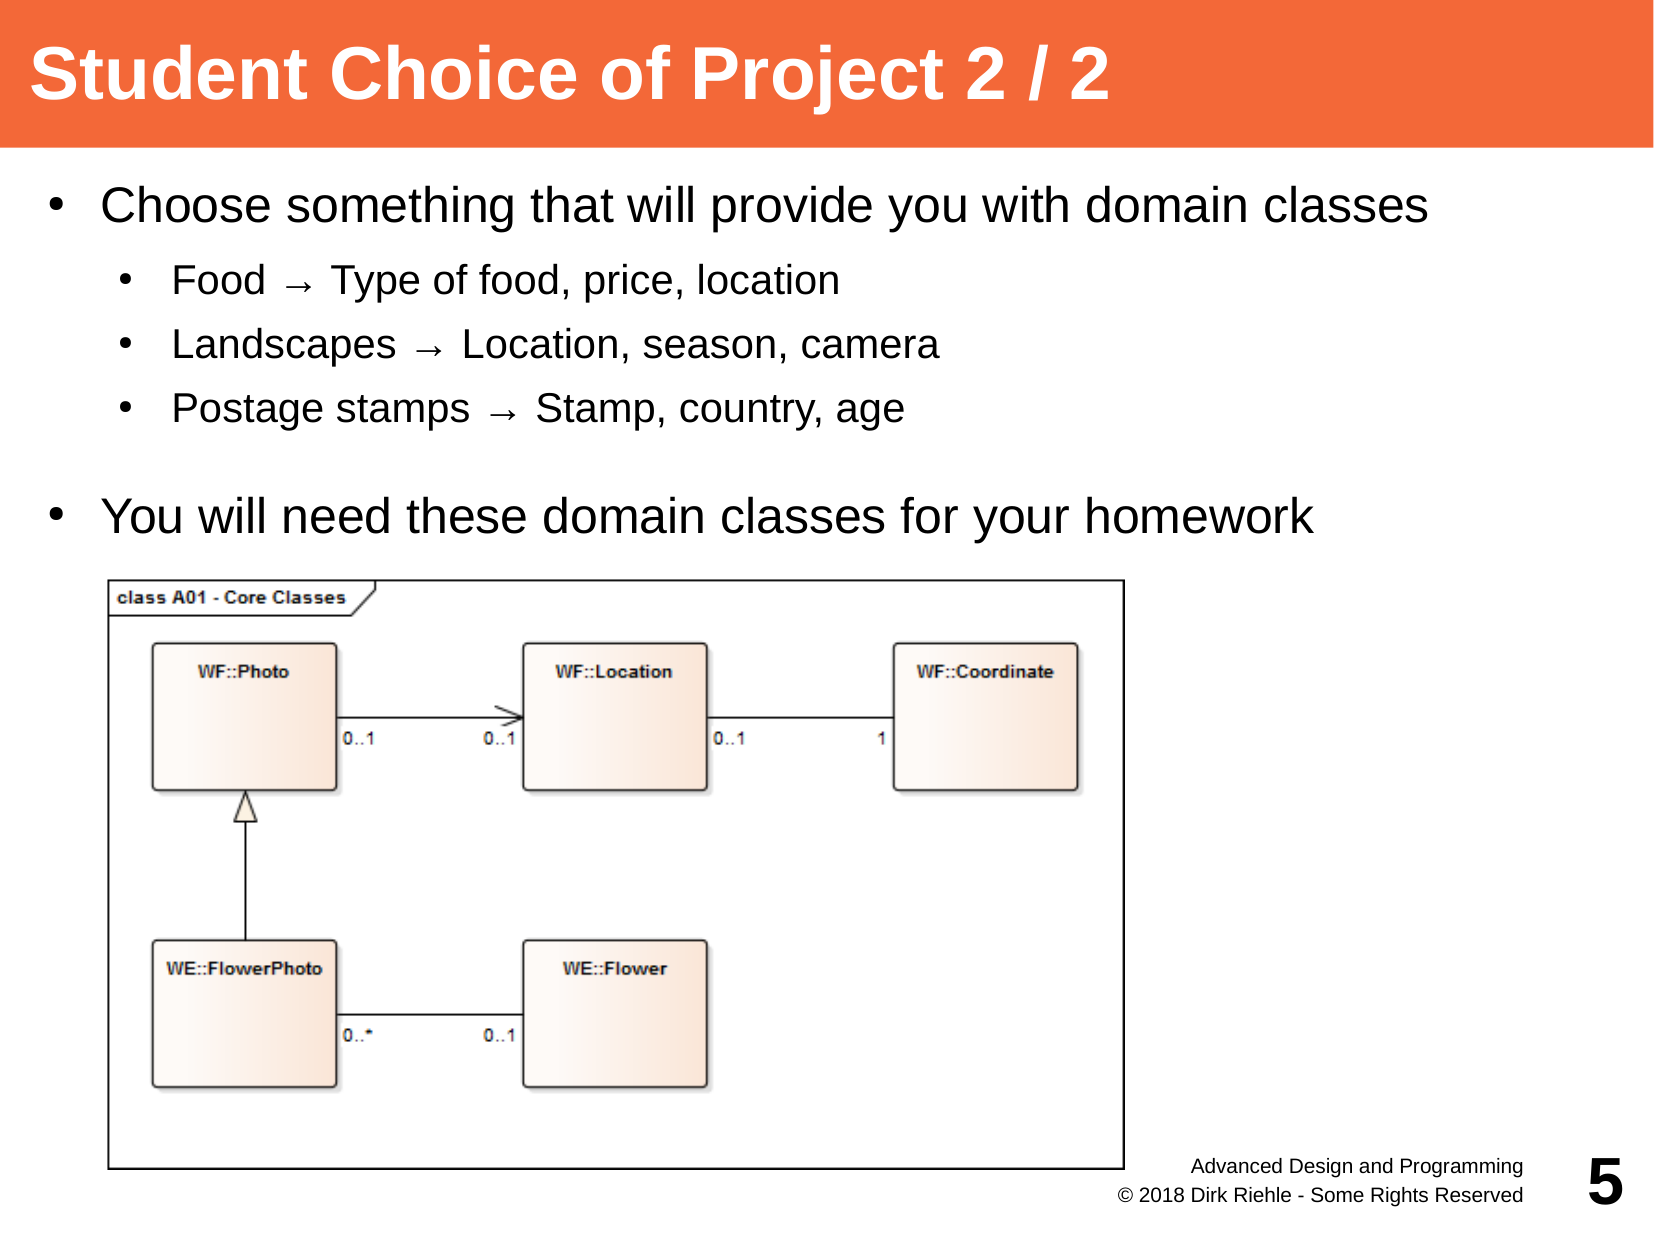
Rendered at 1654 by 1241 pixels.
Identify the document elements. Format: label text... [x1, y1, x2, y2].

list Choose something that will provide you with domain classes Food → Type of food, price, location Landscapes → Location, season, camera Postage stamps → Stamp, country, age You will need these domain classes for your homework [29, 177, 1625, 1063]
picture [106, 578, 1125, 1170]
title Student Choice of Project 2 / 2 [0, 0, 1654, 148]
